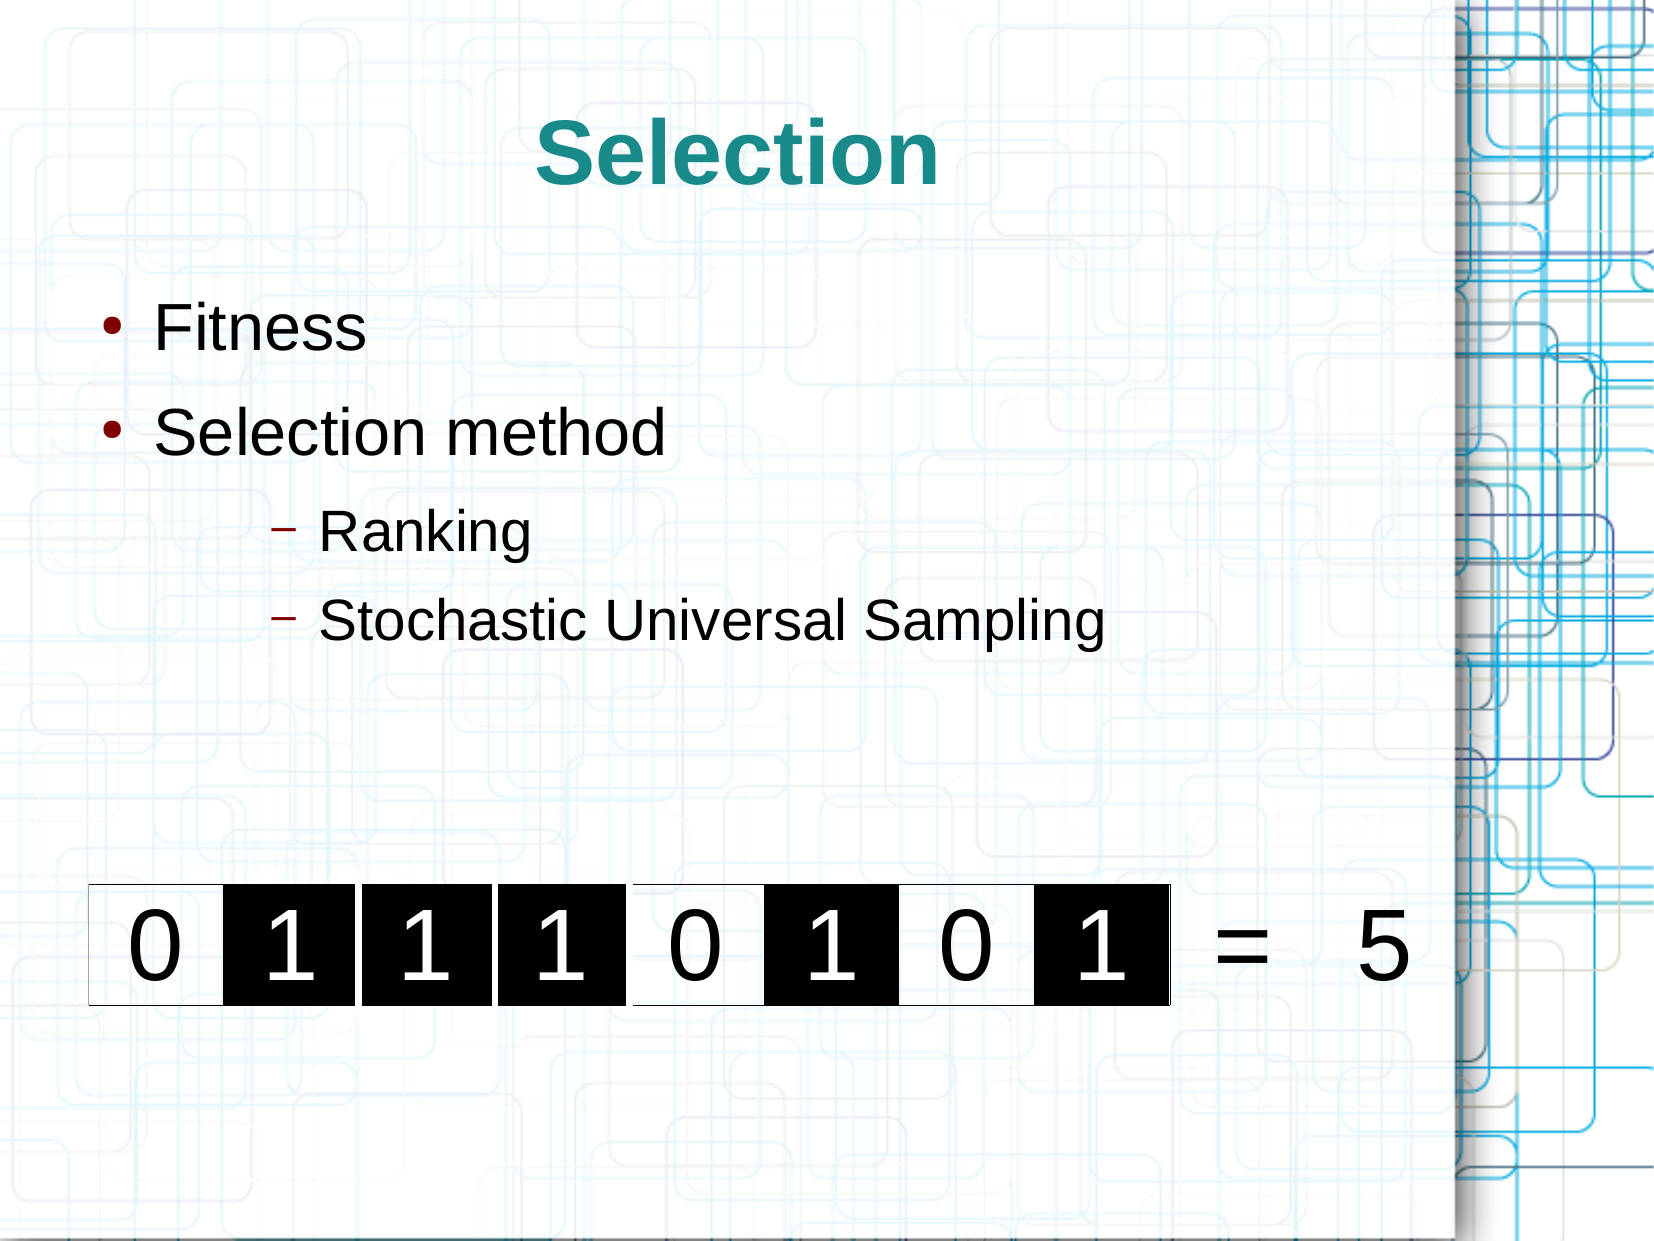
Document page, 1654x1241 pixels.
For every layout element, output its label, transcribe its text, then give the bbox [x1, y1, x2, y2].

picture [0, 0, 1654, 1241]
title Selection [59, 49, 1418, 257]
list Fitness Selection method Ranking Stochastic Universal Sampling [82, 290, 1571, 1094]
chart [88, 884, 1590, 1034]
